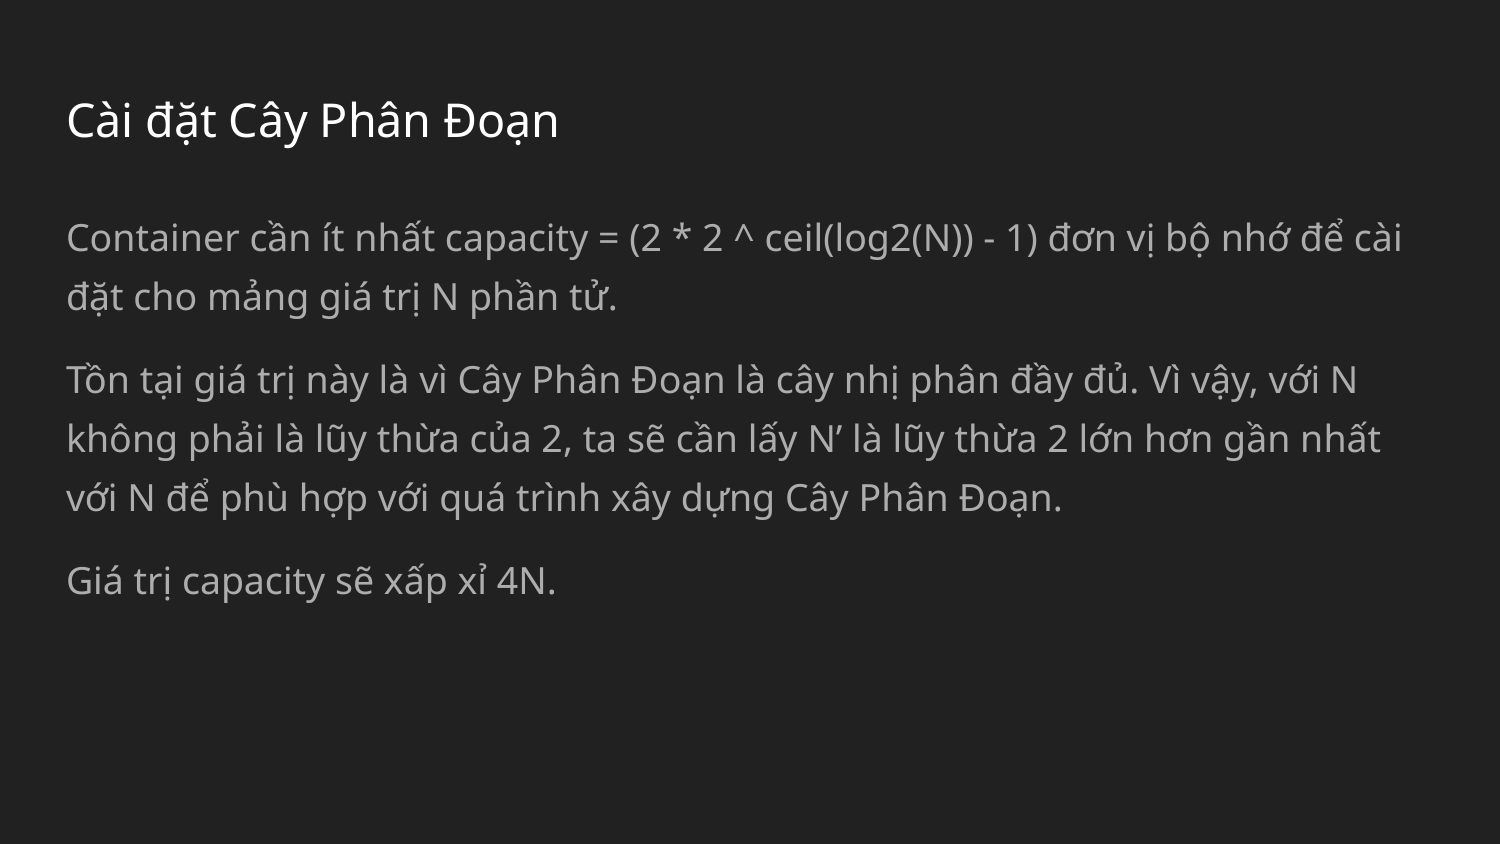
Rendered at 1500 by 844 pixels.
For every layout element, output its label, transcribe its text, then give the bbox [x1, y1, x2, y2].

title Cài đặt Cây Phân Đoạn [51, 72, 1449, 167]
list Container cần ít nhất capacity = (2 * 2 ^ ceil(log2(N)) - 1) đơn vị bộ nhớ để cài đặt cho mảng giá trị N phần tử. Tồn tại giá trị này là vì Cây Phân Đoạn là cây nhị phân đầy đủ. Vì vậy, với N không phải là lũy thừa của 2, ta sẽ cần lấy N’ là lũy thừa 2 lớn hơn gần nhất với N để phù hợp với quá trình xây dựng Cây Phân Đoạn. Giá trị capacity sẽ xấp xỉ 4N. [51, 189, 1449, 750]
